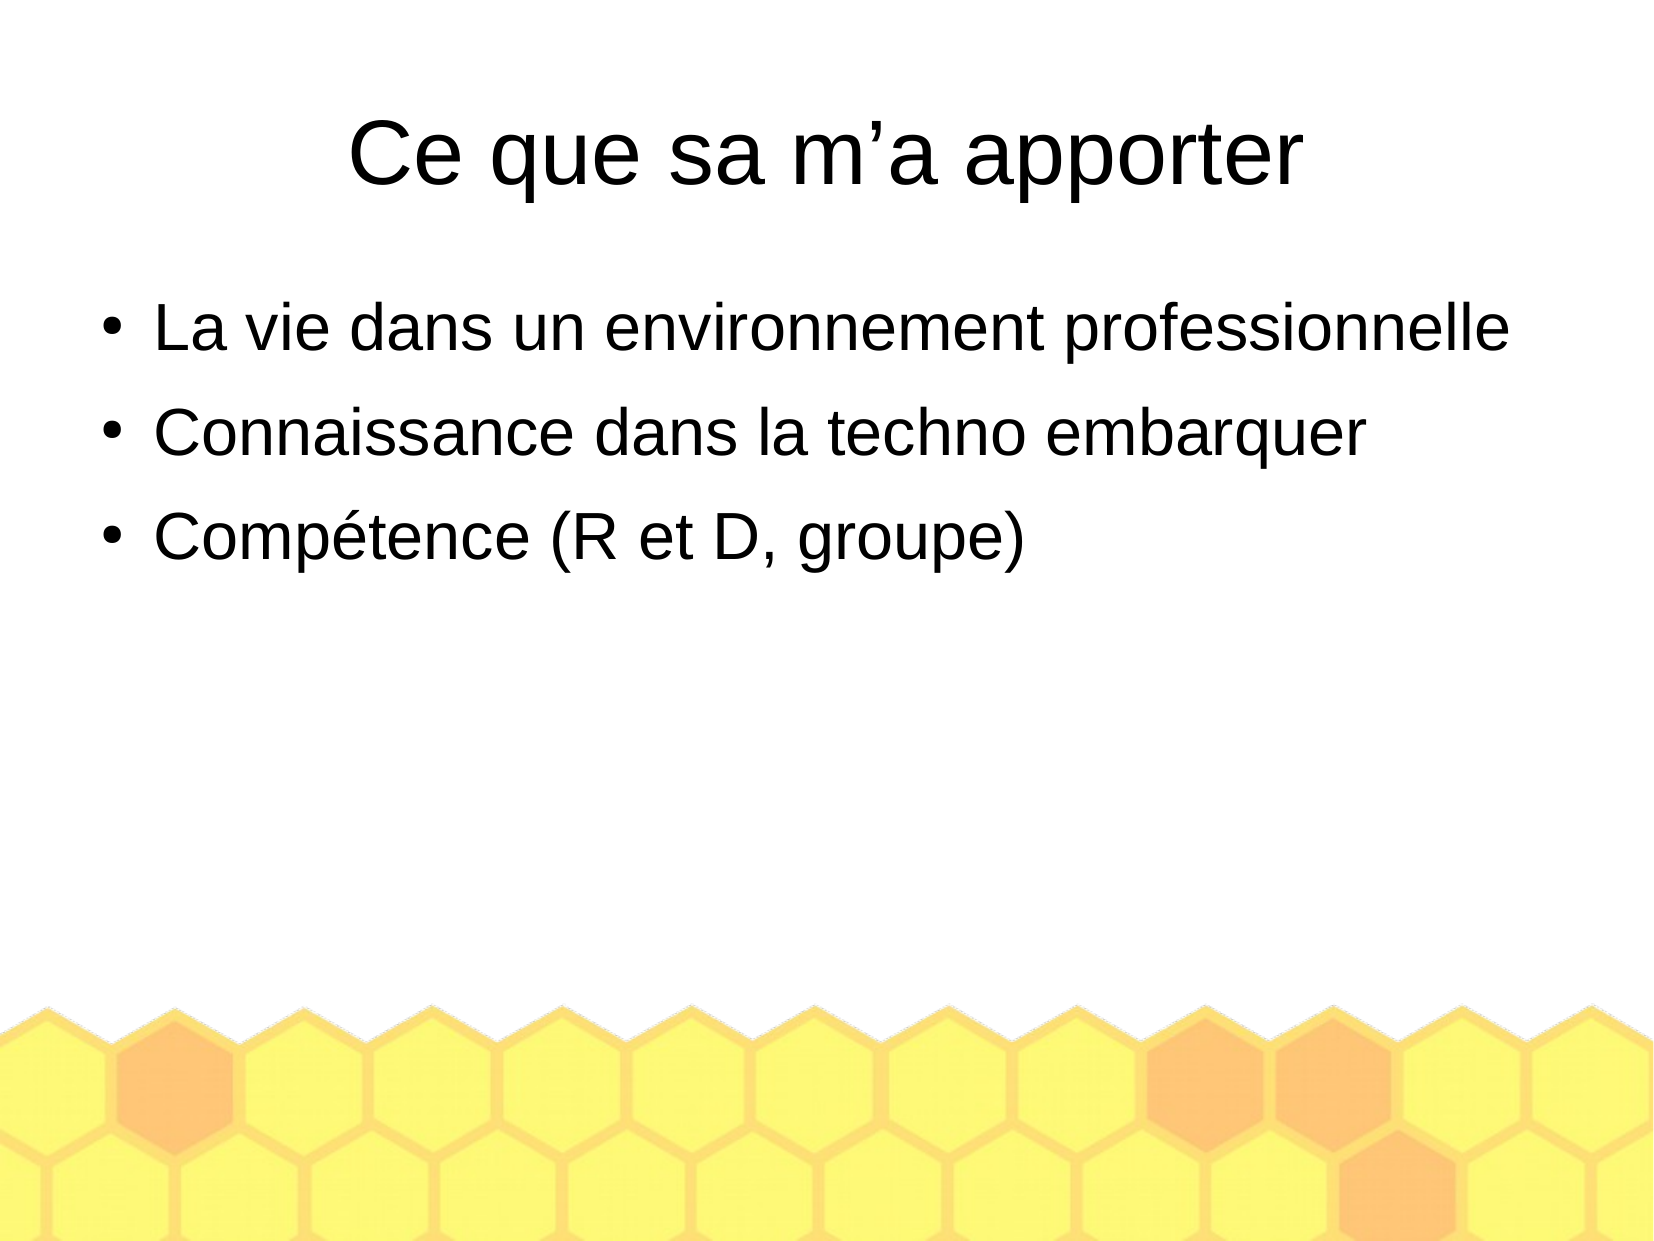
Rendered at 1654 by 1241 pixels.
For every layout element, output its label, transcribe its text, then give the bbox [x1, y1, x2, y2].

title Ce que sa m’a apporter [82, 49, 1571, 257]
list La vie dans un environnement professionnelle Connaissance dans la techno embarquer Compétence (R et D, groupe) [82, 290, 1571, 1010]
picture [0, 1001, 1654, 1241]
